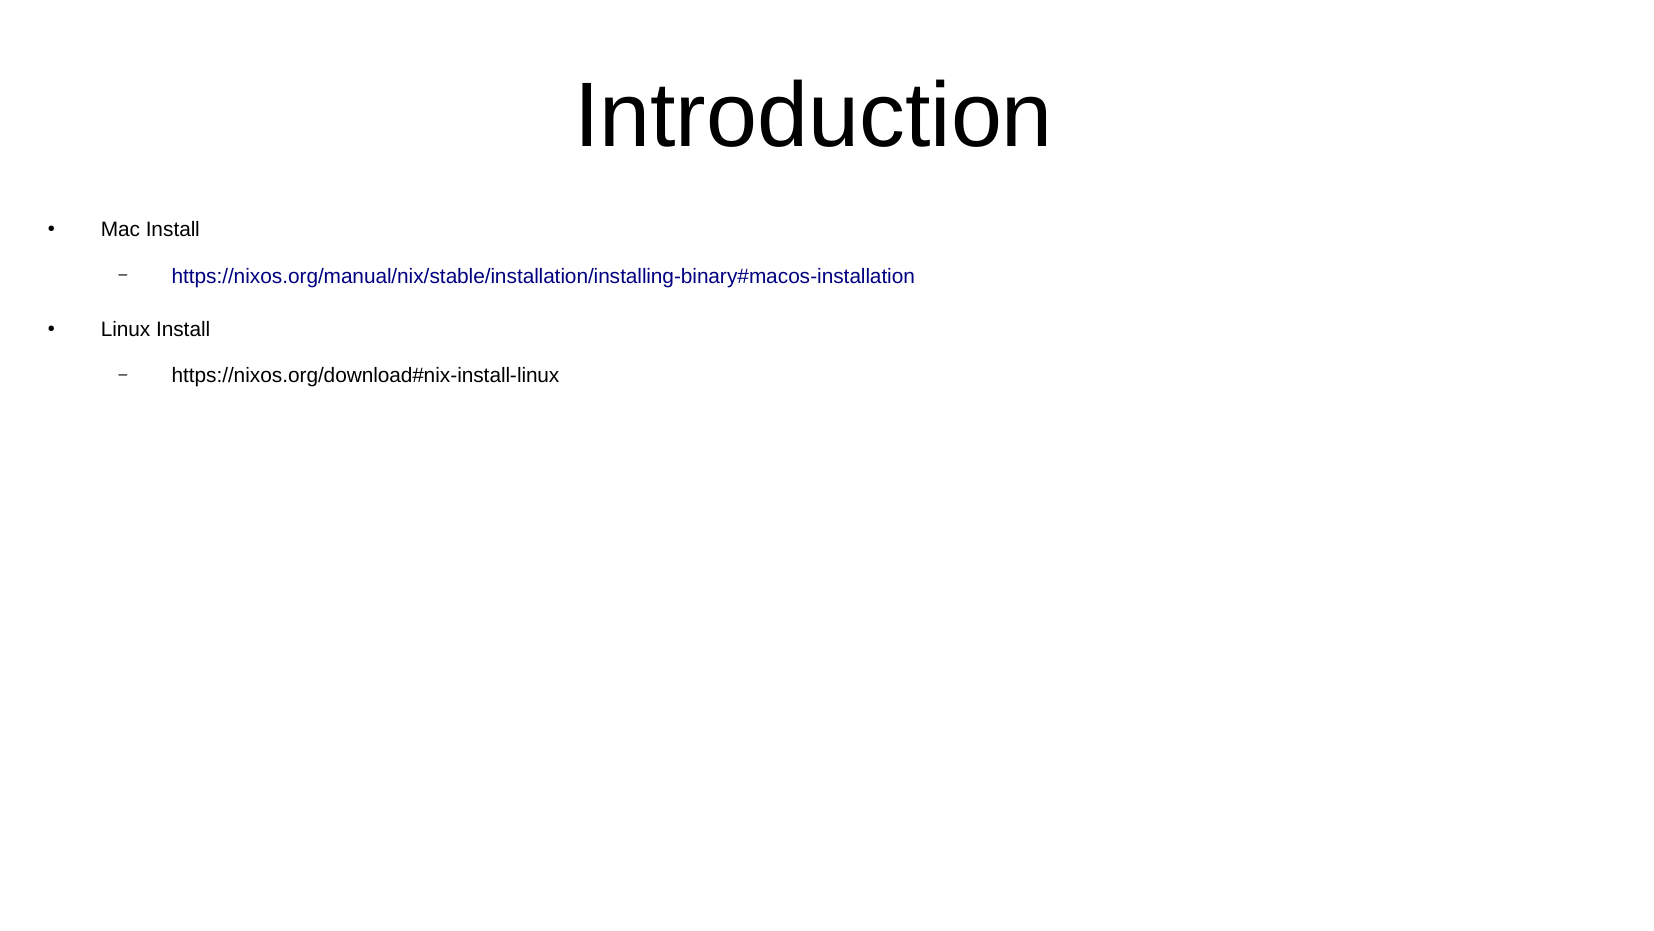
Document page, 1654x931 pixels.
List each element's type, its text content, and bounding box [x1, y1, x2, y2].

title Introduction [82, 37, 1571, 193]
list Mac Install https://nixos.org/manual/nix/stable/installation/installing-binary#macos-installation Linux Install https://nixos.org/download#nix-install-linux [30, 217, 1571, 901]
